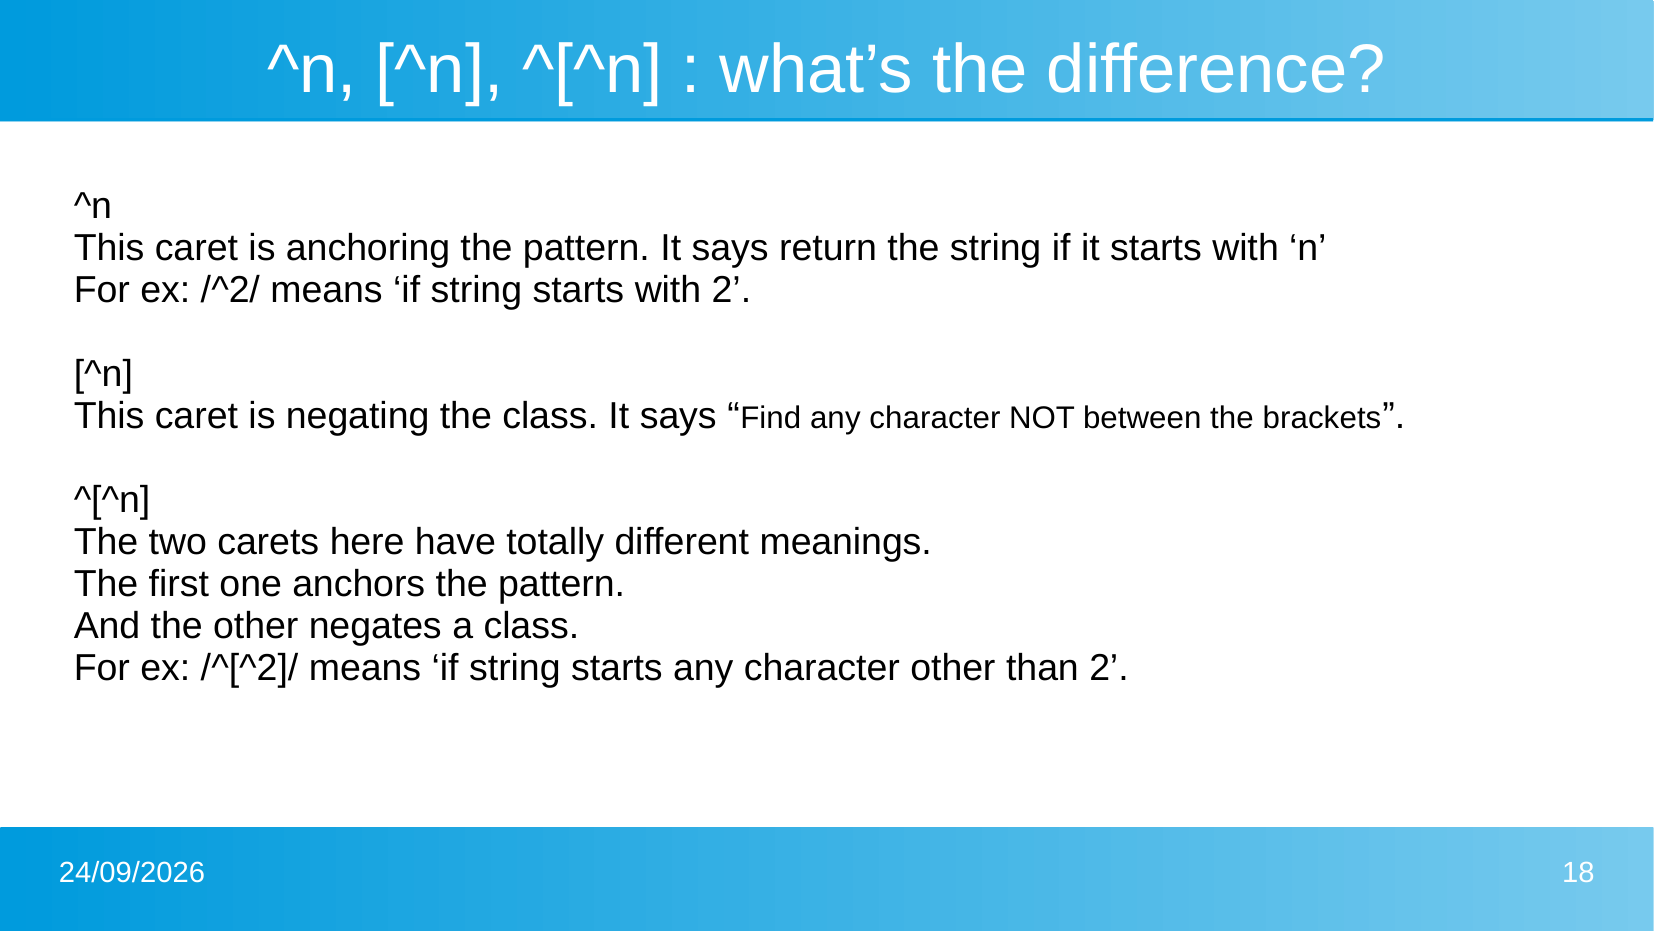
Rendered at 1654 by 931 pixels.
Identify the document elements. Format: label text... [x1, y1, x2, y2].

text_box ^n This caret is anchoring the pattern. It says return the string if it starts with ‘n’ For ex: /^2/ means ‘if string starts with 2’. [^n] This caret is negating the class. It says “Find any character NOT between the brackets”. ^[^n] The two carets here have totally different meanings. The first one anchors the pattern. And the other negates a class. For ex: /^[^2]/ means ‘if string starts any character other than 2’. [59, 177, 1595, 780]
title ^n, [^n], ^[^n] : what’s the difference? [59, 29, 1595, 108]
